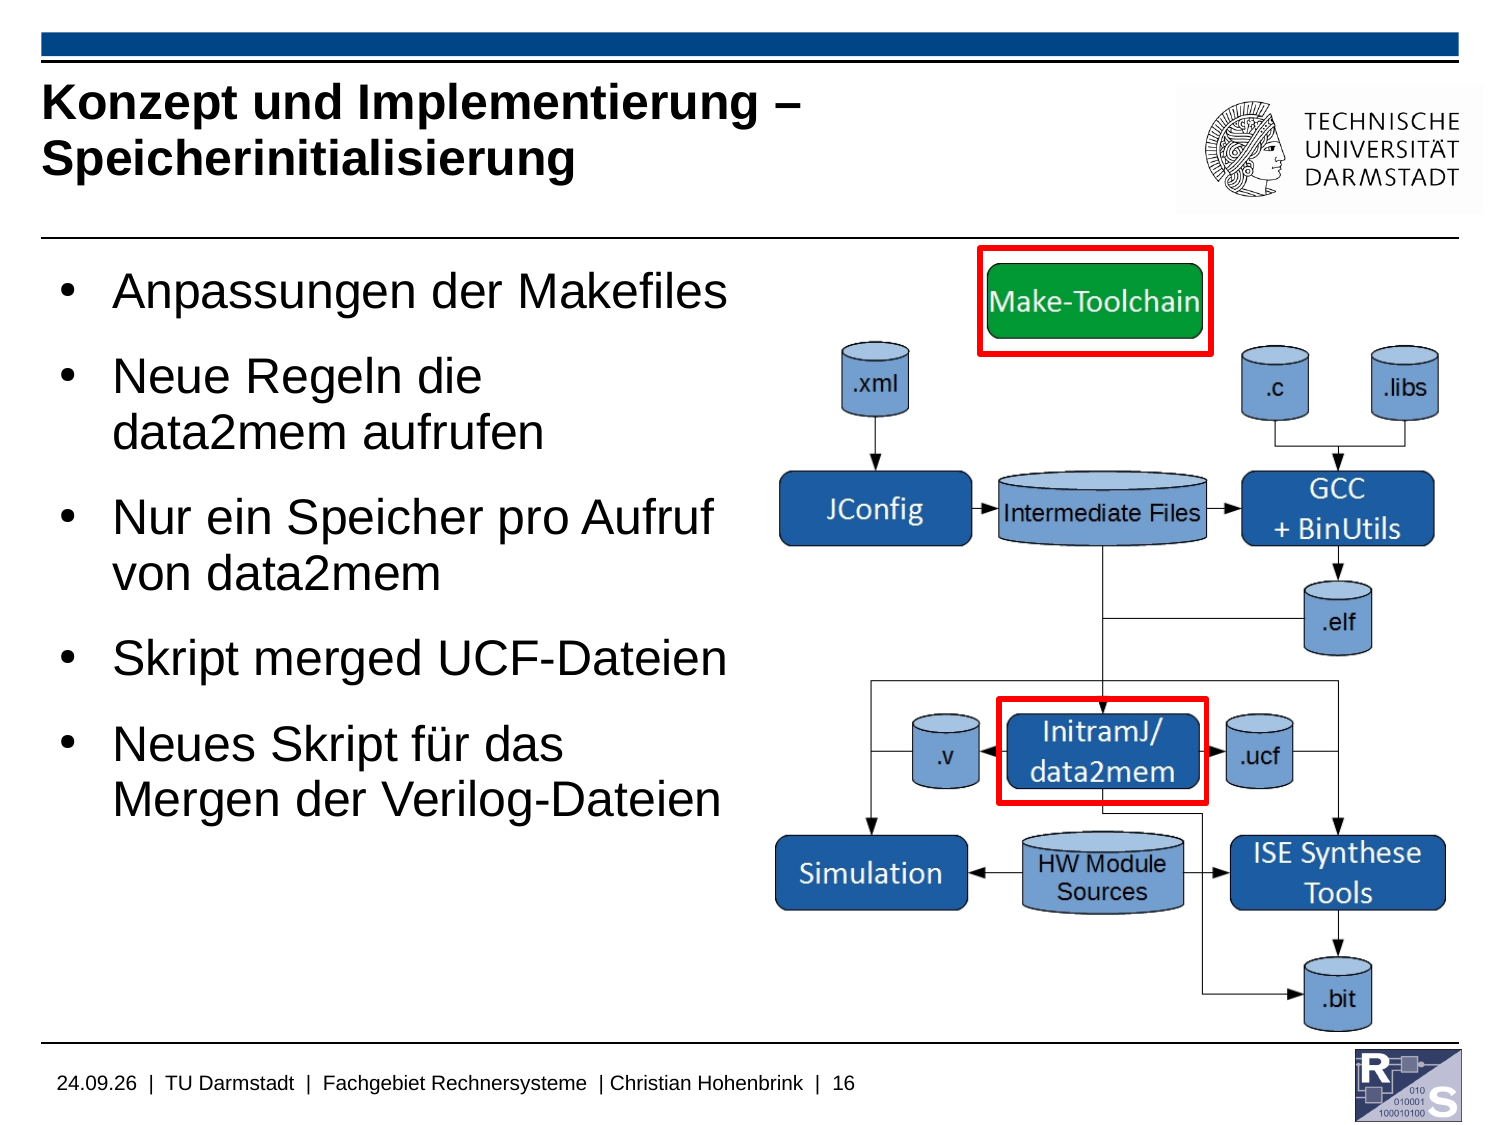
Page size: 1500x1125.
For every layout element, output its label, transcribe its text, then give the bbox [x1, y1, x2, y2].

picture [983, 263, 1208, 351]
picture [1355, 1049, 1462, 1122]
list Anpassungen der Makefiles Neue Regeln die data2mem aufrufen Nur ein Speicher pro Aufruf von data2mem Skript merged UCF-Dateien Neues Skript für das Mergen der Verilog-Dateien [41, 263, 731, 1032]
title Konzept und Implementierung – Speicherinitialisierung [41, 55, 1131, 206]
picture [765, 263, 1456, 1032]
